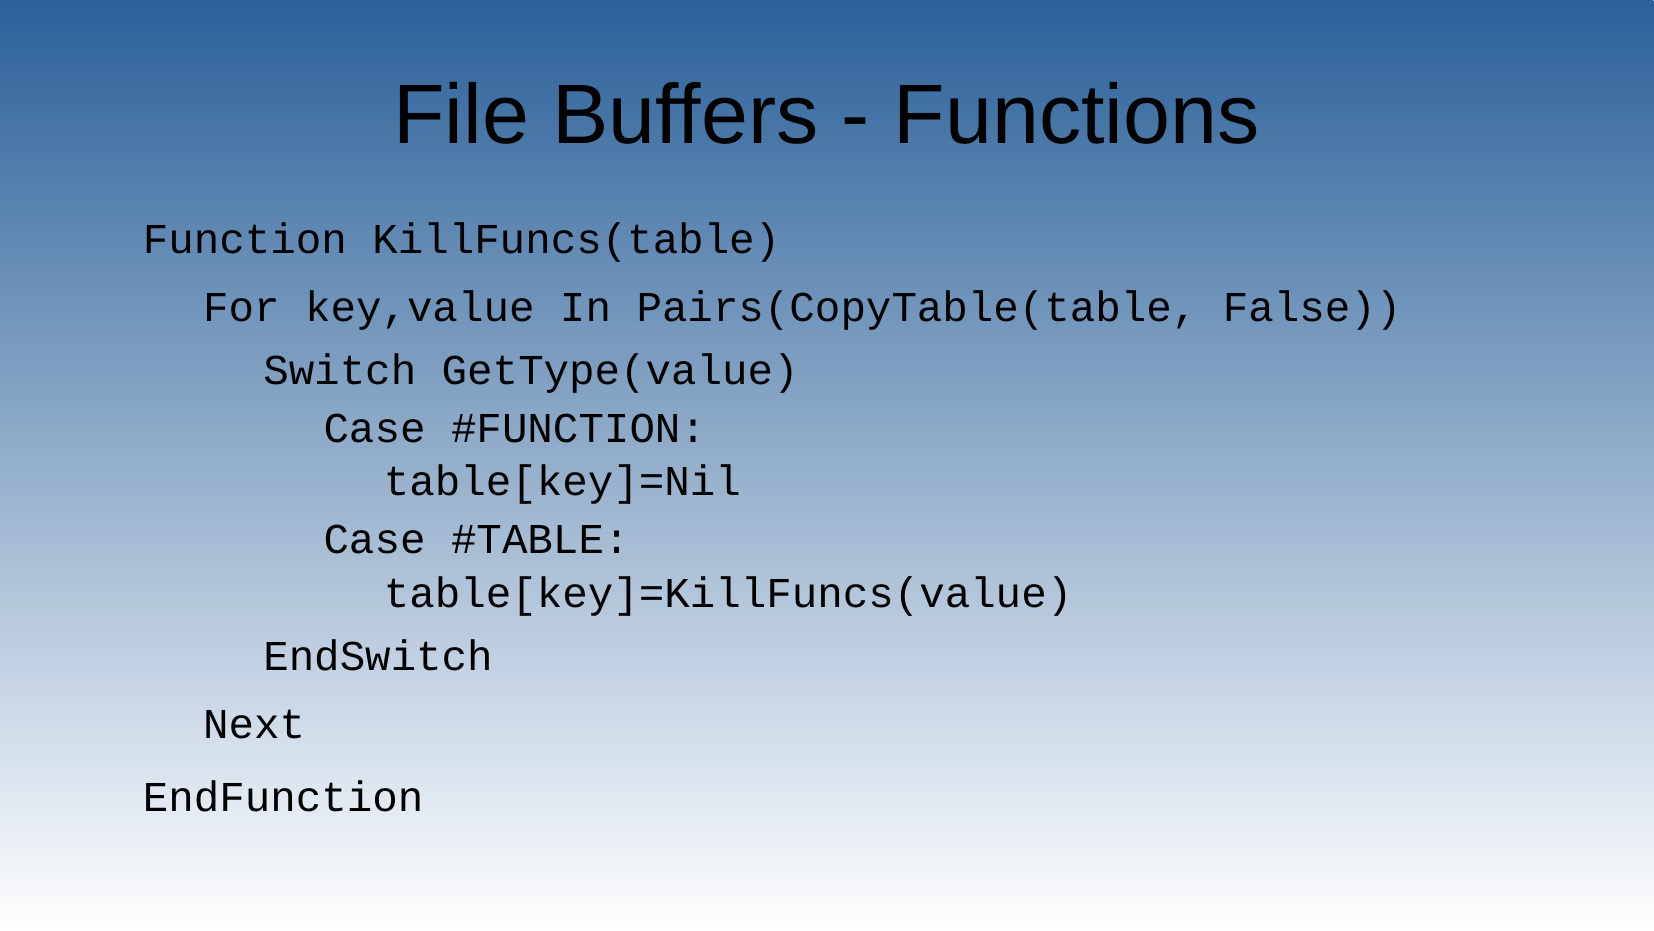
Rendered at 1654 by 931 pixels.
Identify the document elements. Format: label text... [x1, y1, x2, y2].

title File Buffers - Functions [82, 37, 1571, 193]
list Function KillFuncs(table) For key,value In Pairs(CopyTable(table, False)) Switch GetType(value) Case #FUNCTION: table[key]=Nil Case #TABLE: table[key]=KillFuncs(value) EndSwitch Next EndFunction [82, 217, 1571, 826]
